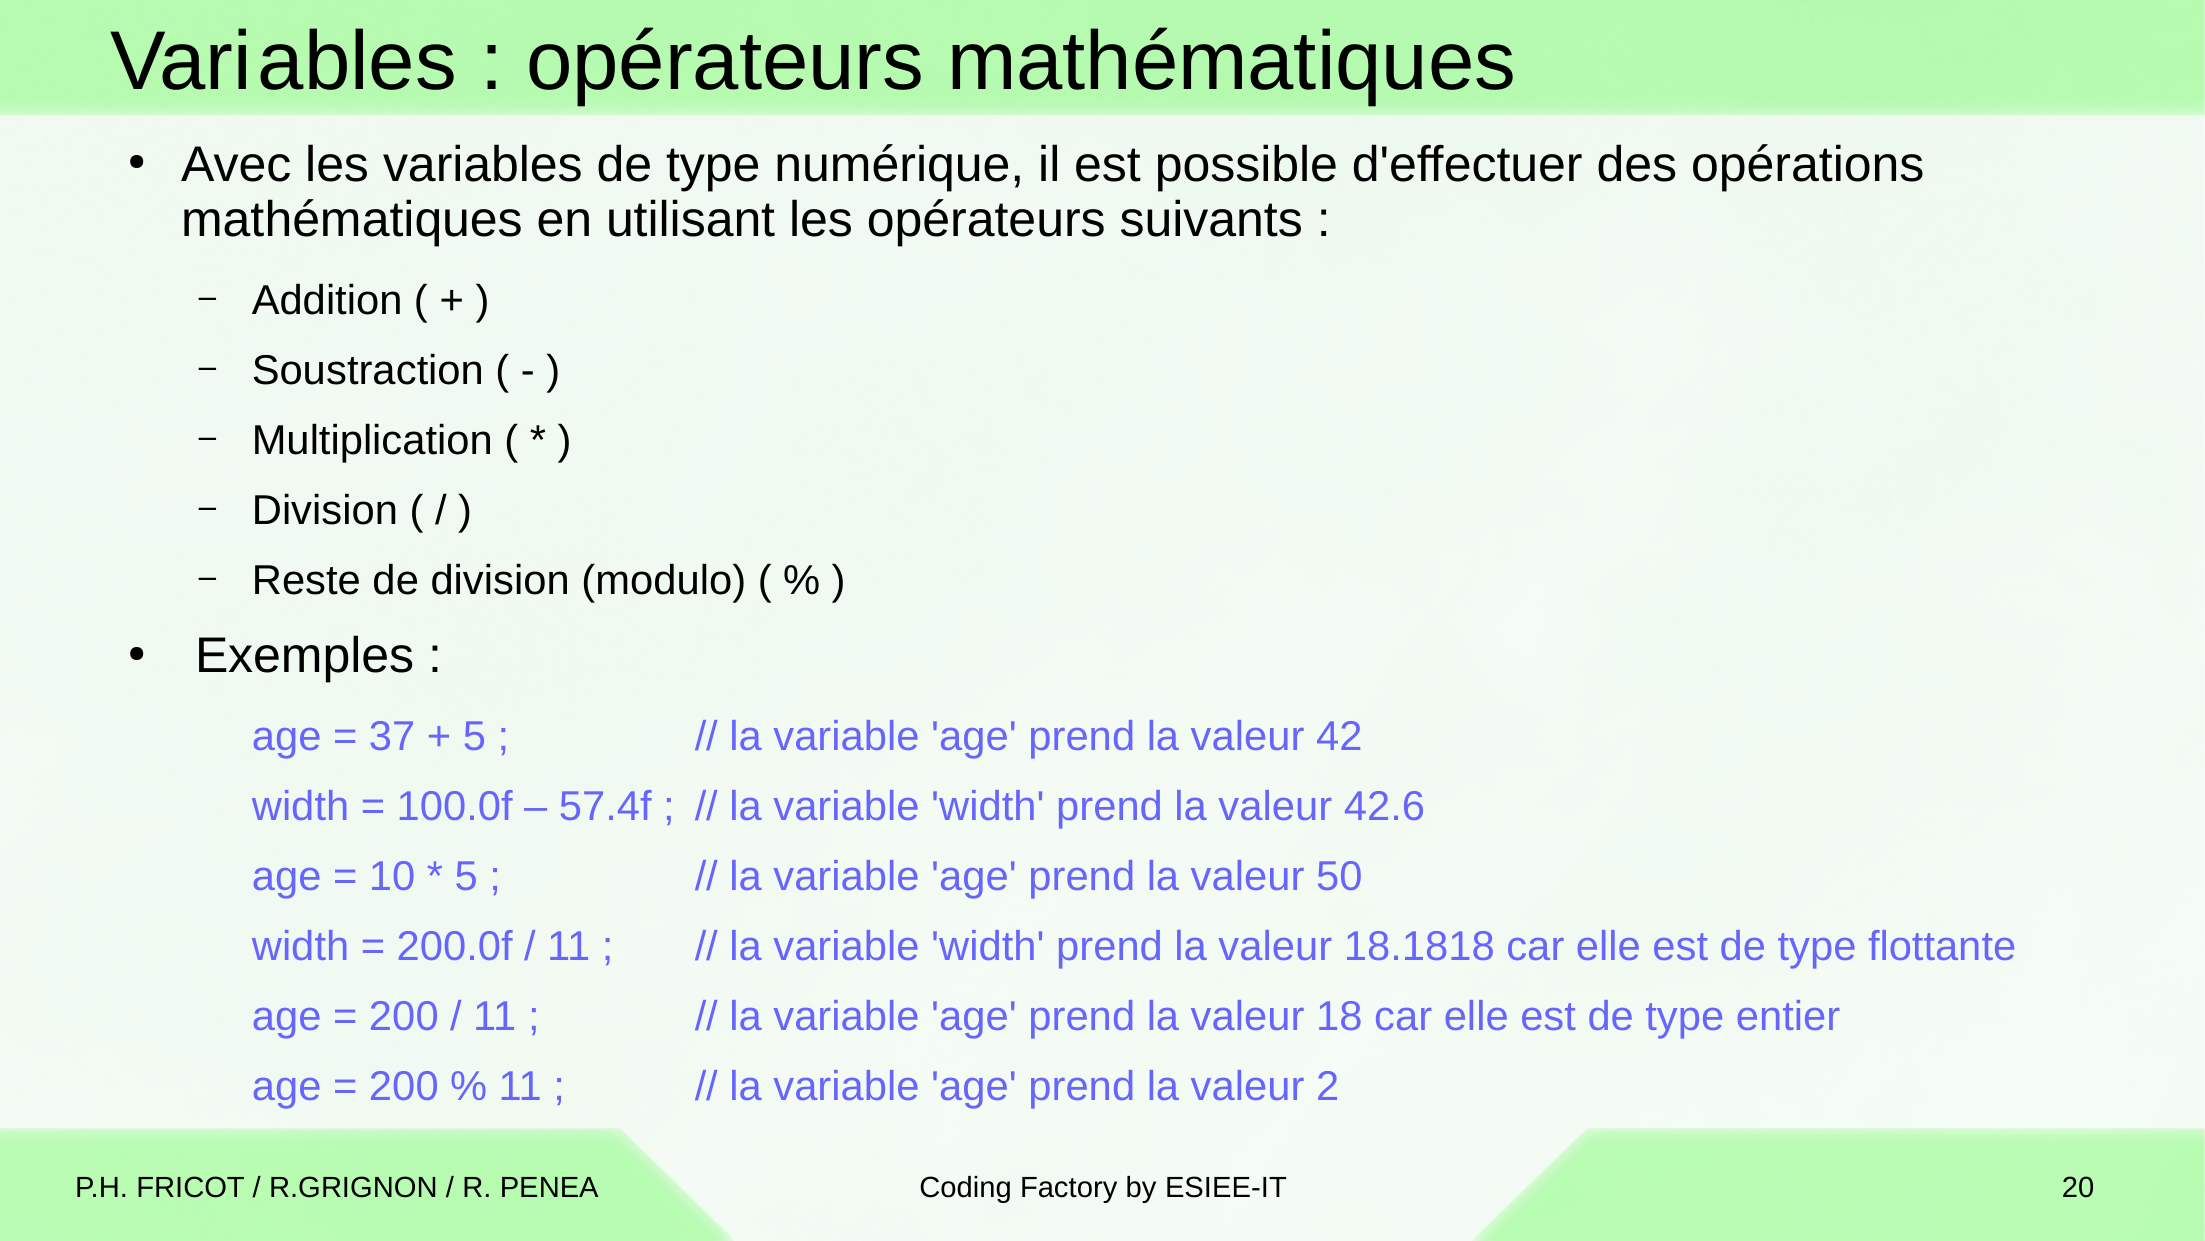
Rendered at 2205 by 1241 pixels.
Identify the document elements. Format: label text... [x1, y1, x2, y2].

title Vari ables : opérateurs mathématiques [110, 49, 2095, 206]
picture [0, 0, 2205, 1241]
list Avec les variables de type numérique, il est possible d'effectuer des opérations mathématiques en utilisant les opérateurs suivants : Addition ( + ) Soustraction ( - ) Multiplication ( * ) Division ( / ) Reste de division (modulo) ( % ) Exemples : age = 37 + 5 ; // la variable 'age' prend la valeur 42 width = 100.0f – 57.4f ; // la variable 'width' prend la valeur 42.6 age = 10 * 5 ; // la variable 'age' prend la valeur 50 width = 200.0f / 11 ; // la variable 'width' prend la valeur 18.1818 car elle est de type flottante age = 200 / 11 ; // la variable 'age' prend la valeur 18 car elle est de type entier age = 200 % 11 ; // la variable 'age' prend la valeur 2 [110, 206, 2095, 1113]
